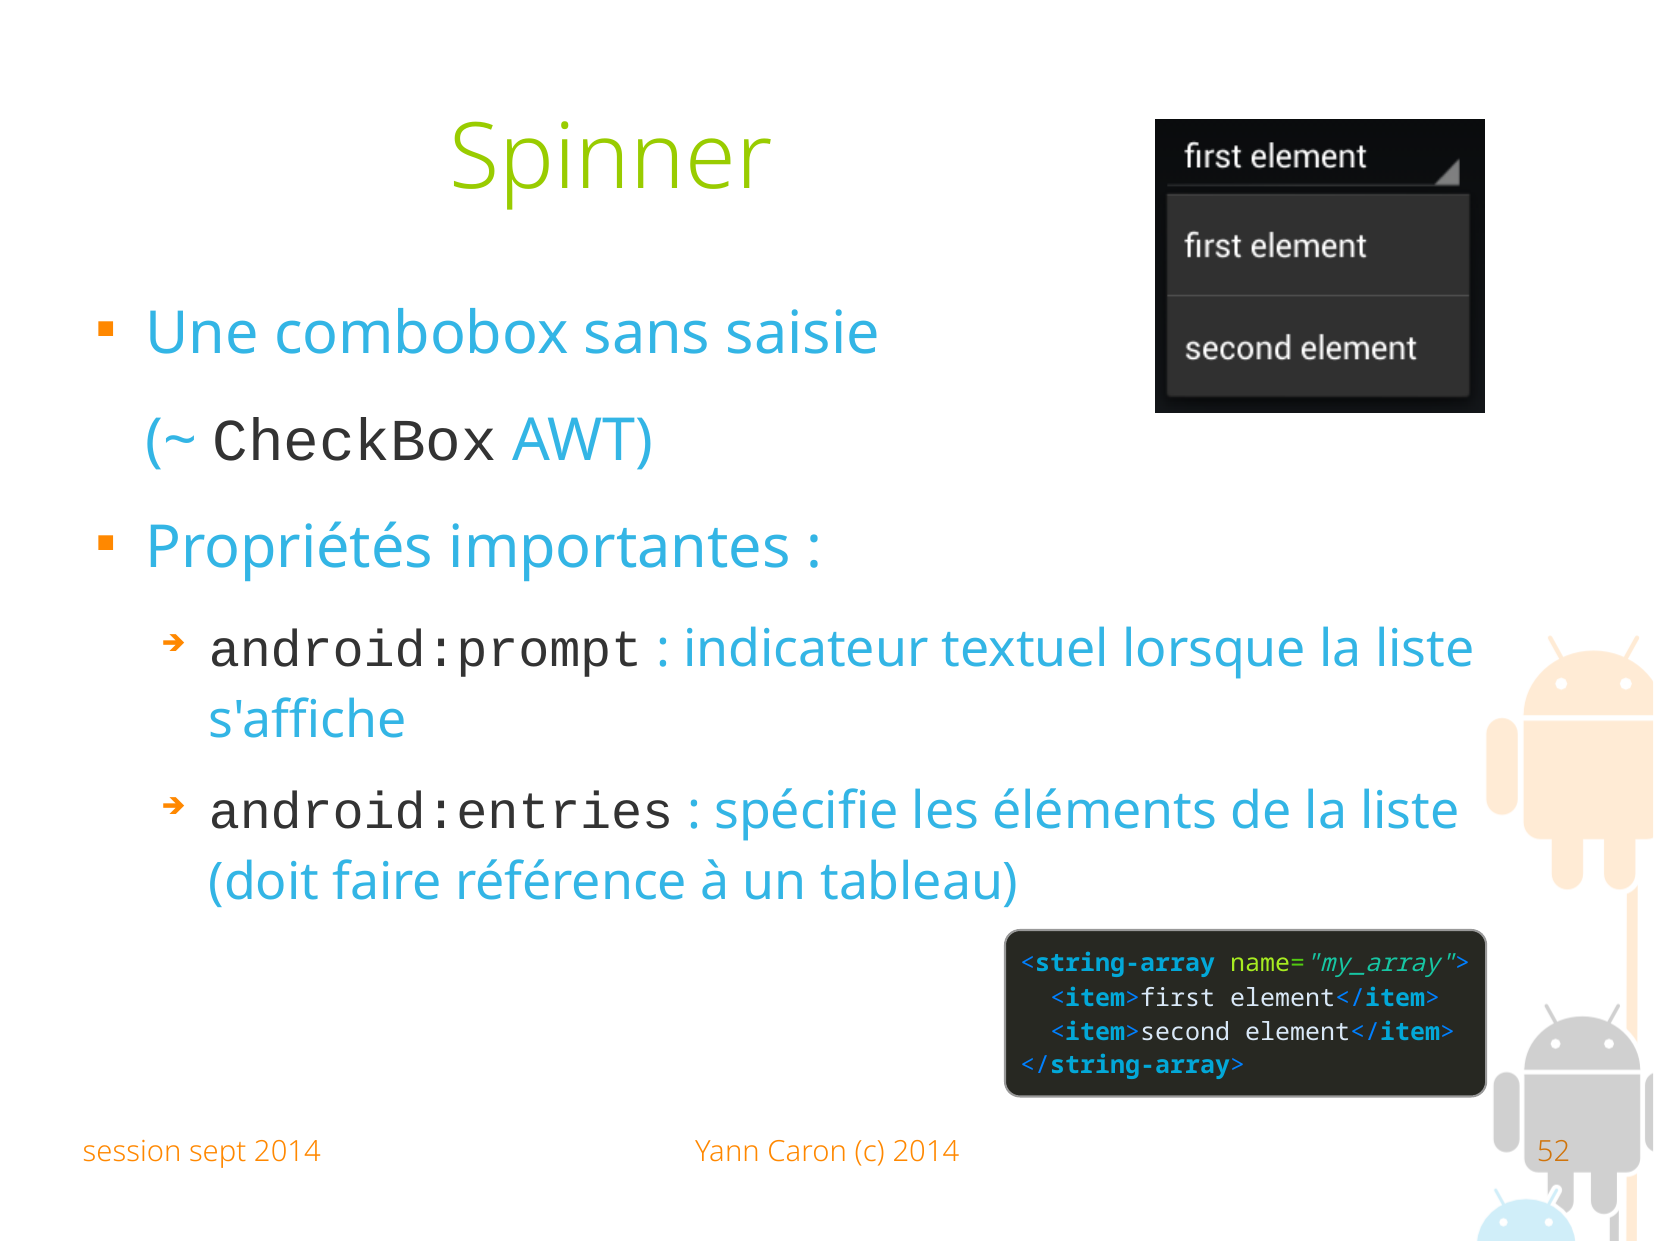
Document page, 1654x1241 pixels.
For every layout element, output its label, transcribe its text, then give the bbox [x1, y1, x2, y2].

list Une combobox sans saisie (~ CheckBox AWT) Propriétés importantes : android:prompt : indicateur textuel lorsque la liste s'affiche android:entries : spécifie les éléments de la liste (doit faire référence à un tableau) [82, 290, 1571, 916]
picture [240, 423, 1654, 1241]
text_box <string-array name="my_array"> <item>first element</item> <item>second element</item> </string-array> [1005, 930, 1487, 1078]
title Spinner [82, 49, 1141, 257]
picture [1155, 119, 1485, 413]
